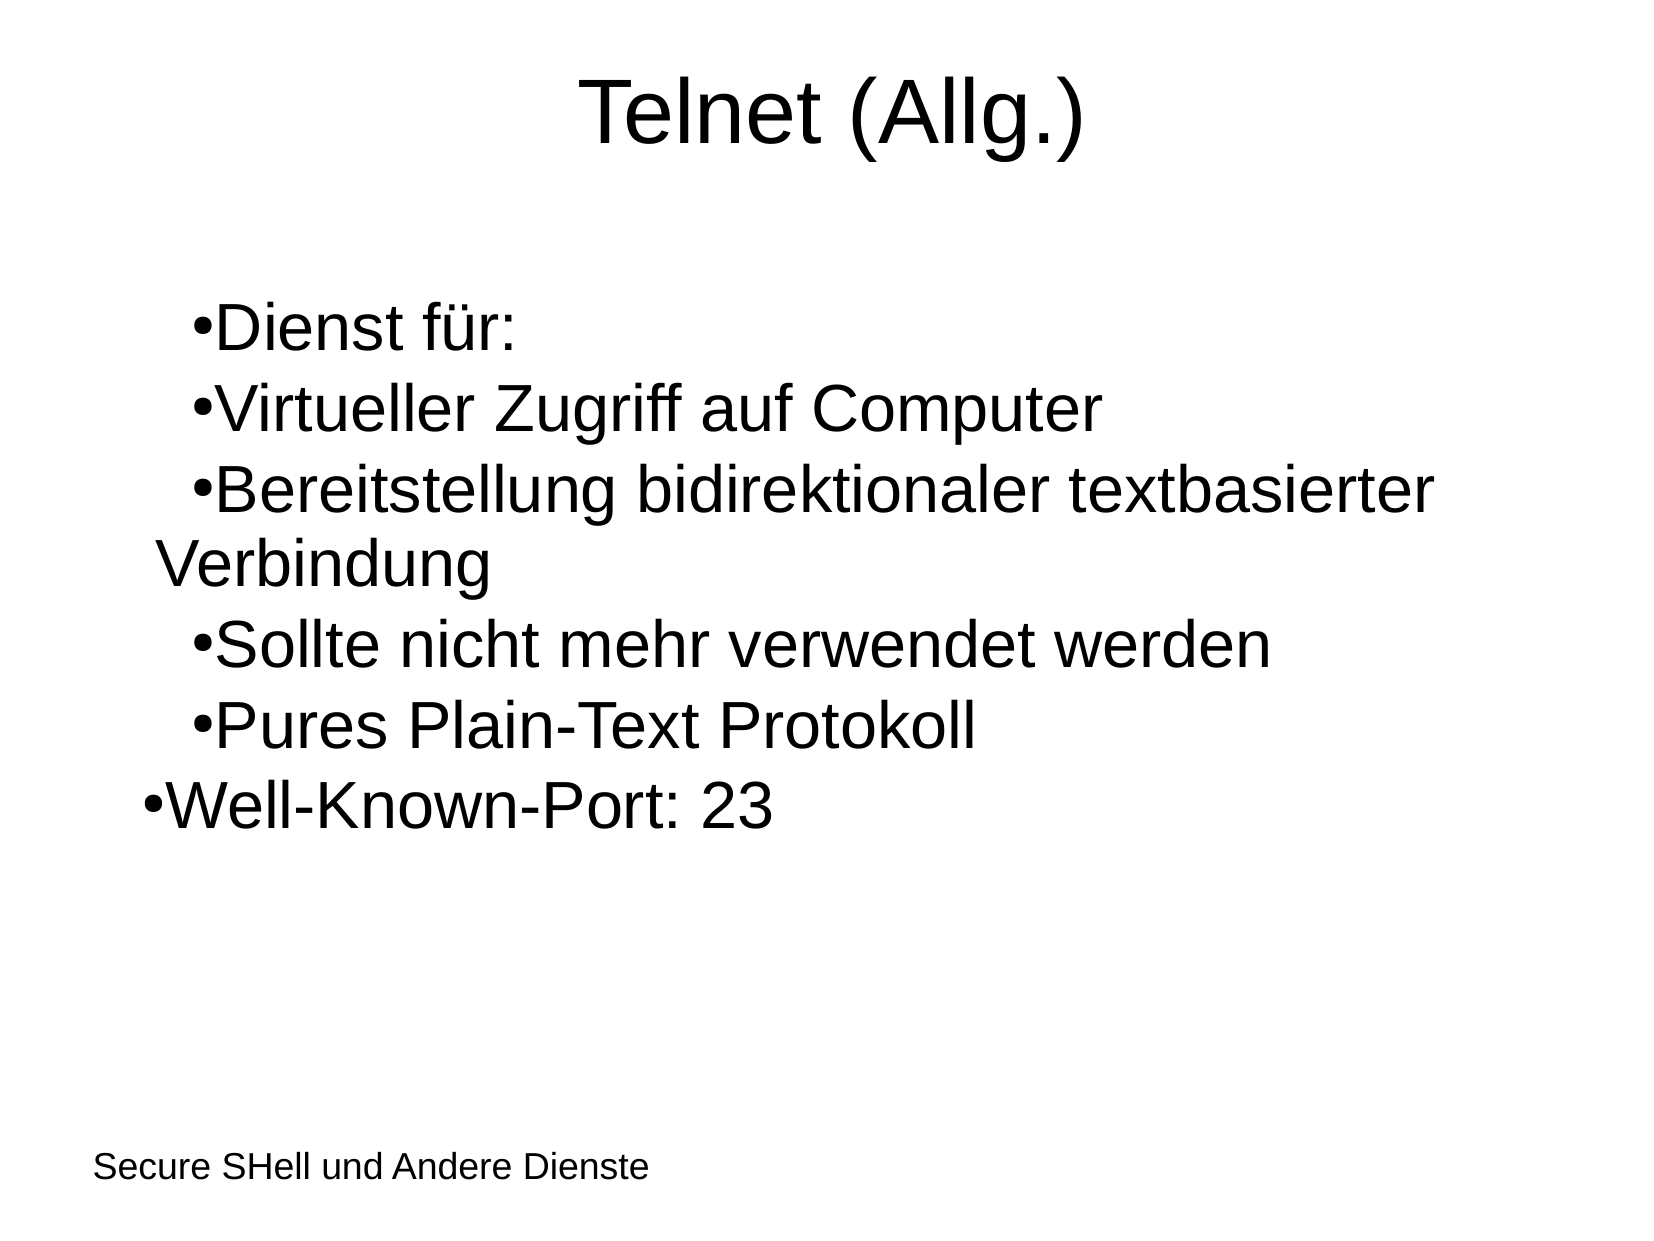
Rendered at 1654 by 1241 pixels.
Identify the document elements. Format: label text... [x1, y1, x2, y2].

title Telnet (Allg.) [141, 35, 1524, 189]
text_box Secure SHell und Andere Dienste [77, 1137, 756, 1237]
list Dienst für: Virtueller Zugriff auf Computer Bereitstellung bidirektionaler textbasierter Verbindung Sollte nicht mehr verwendet werden Pures Plain-Text Protokoll Well-Known-Port: 23 [82, 290, 1538, 1010]
